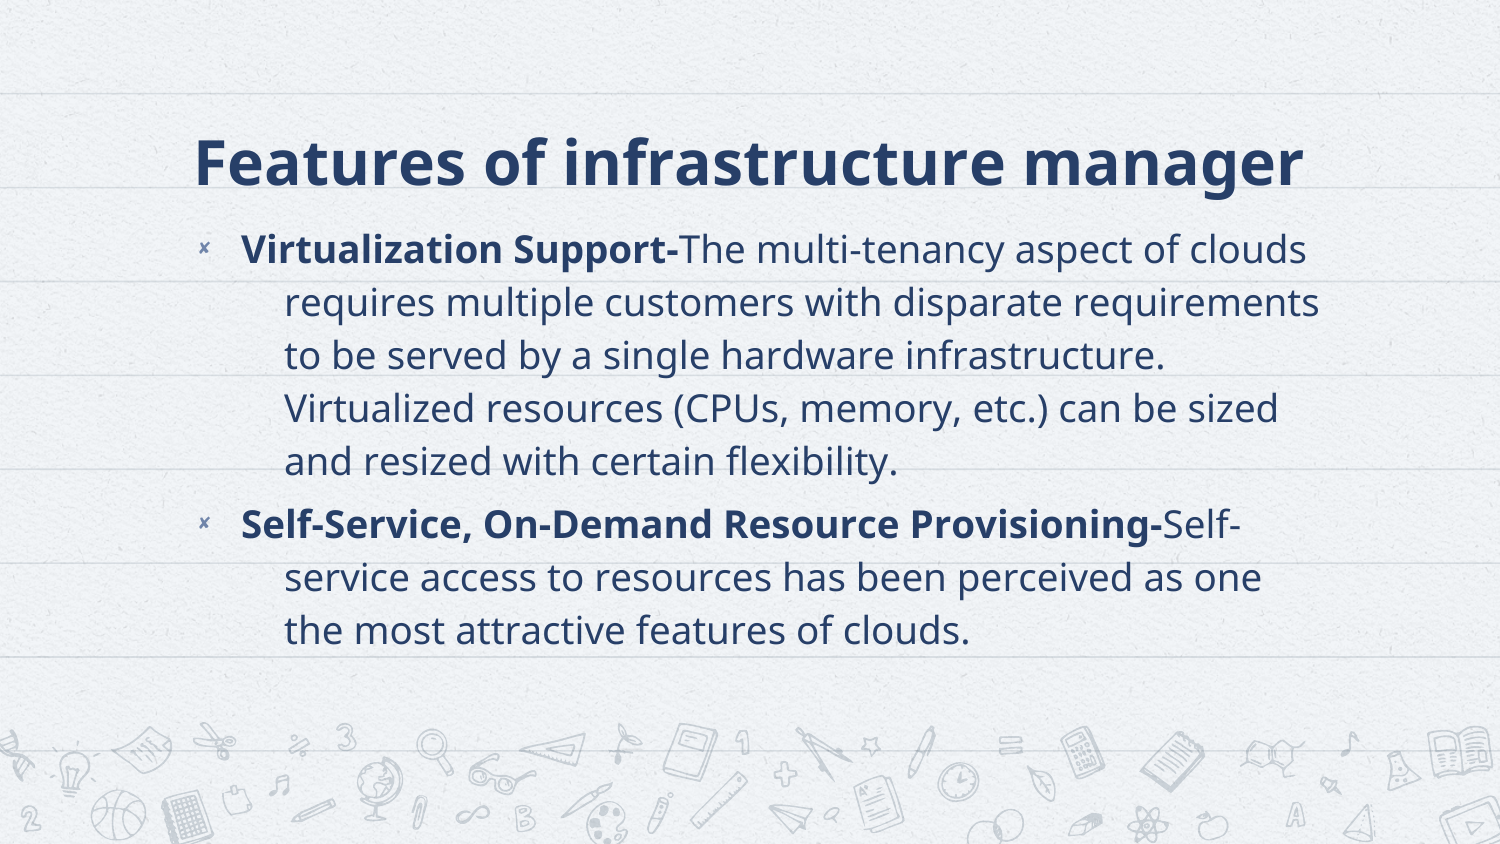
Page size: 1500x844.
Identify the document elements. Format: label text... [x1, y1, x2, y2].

list Virtualization Support-The multi-tenancy aspect of clouds requires multiple customers with disparate requirements to be served by a single hardware infrastructure. Virtualized resources (CPUs, memory, etc.) can be sized and resized with certain flexibility. Self-Service, On-Demand Resource Provisioning-Self-service access to resources has been perceived as one the most attractive features of clouds. [81, 124, 1418, 658]
title Features of infrastructure manager [168, 22, 1332, 106]
